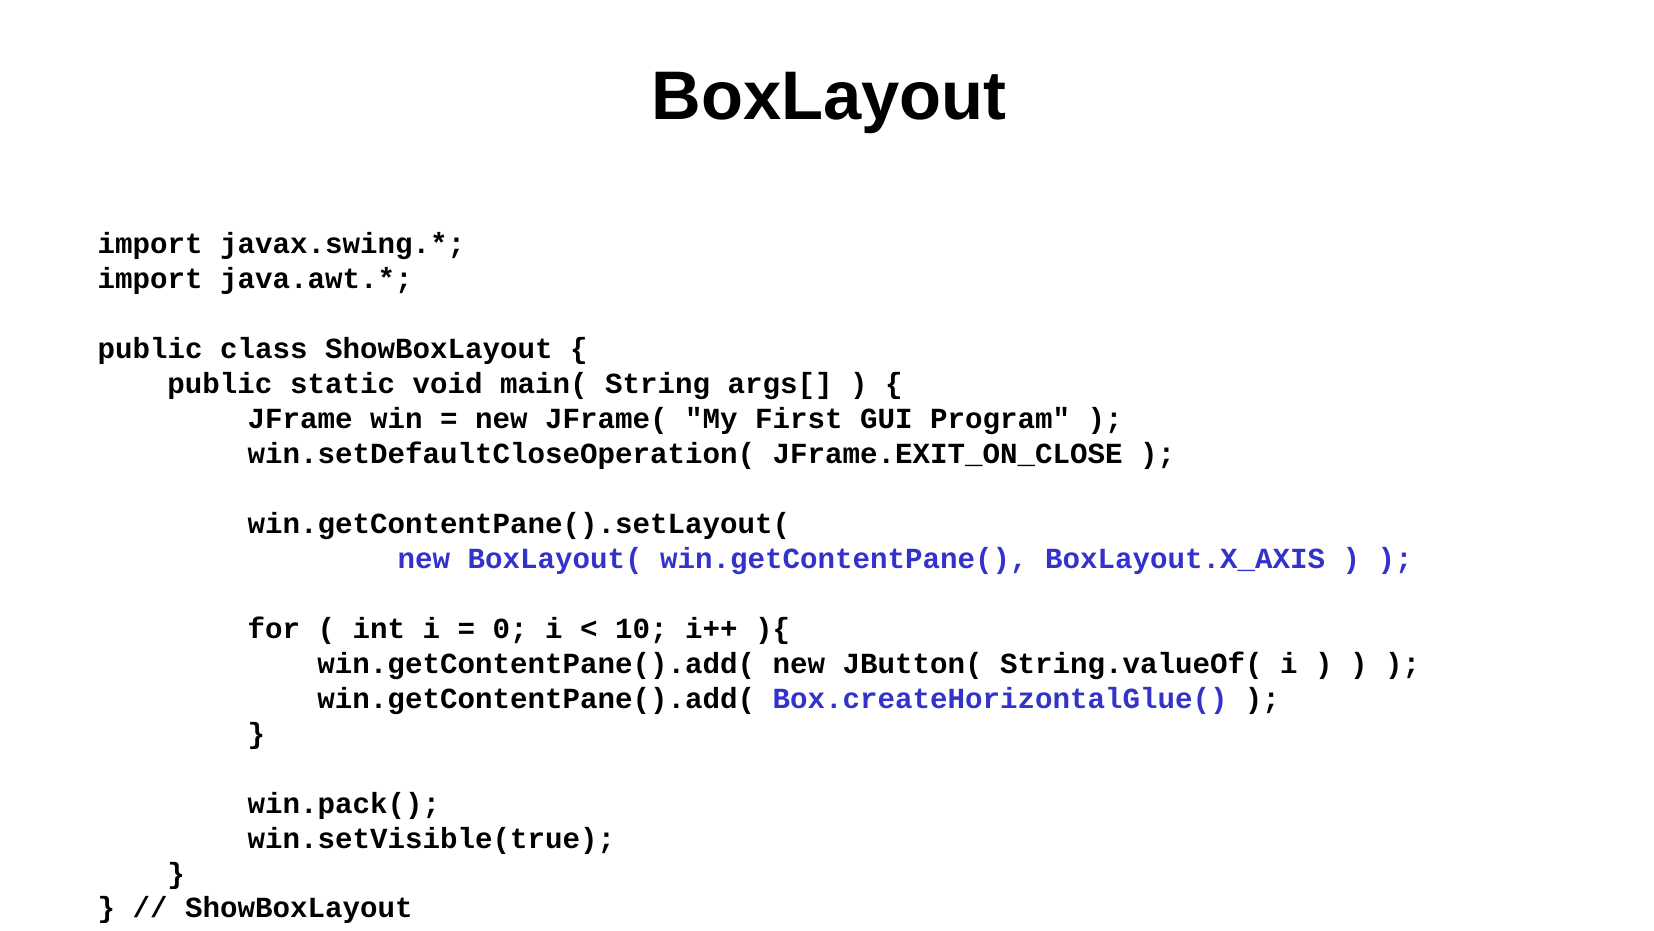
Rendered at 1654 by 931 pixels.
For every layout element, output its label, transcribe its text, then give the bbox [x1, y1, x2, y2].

text_box import javax.swing.*; import java.awt.*; public class ShowBoxLayout { public static void main( String args[] ) { JFrame win = new JFrame( "My First GUI Program" ); win.setDefaultCloseOperation( JFrame.EXIT_ON_CLOSE ); win.getContentPane().setLayout( new BoxLayout( win.getContentPane(), BoxLayout.X_AXIS ) ); for ( int i = 0; i < 10; i++ ){ win.getContentPane().add( new JButton( String.valueOf( i ) ) ); win.getContentPane().add( Box.createHorizontalGlue() ); } win.pack(); win.setVisible(true); } } // ShowBoxLayout [82, 216, 1435, 931]
title BoxLayout [82, 37, 1571, 147]
